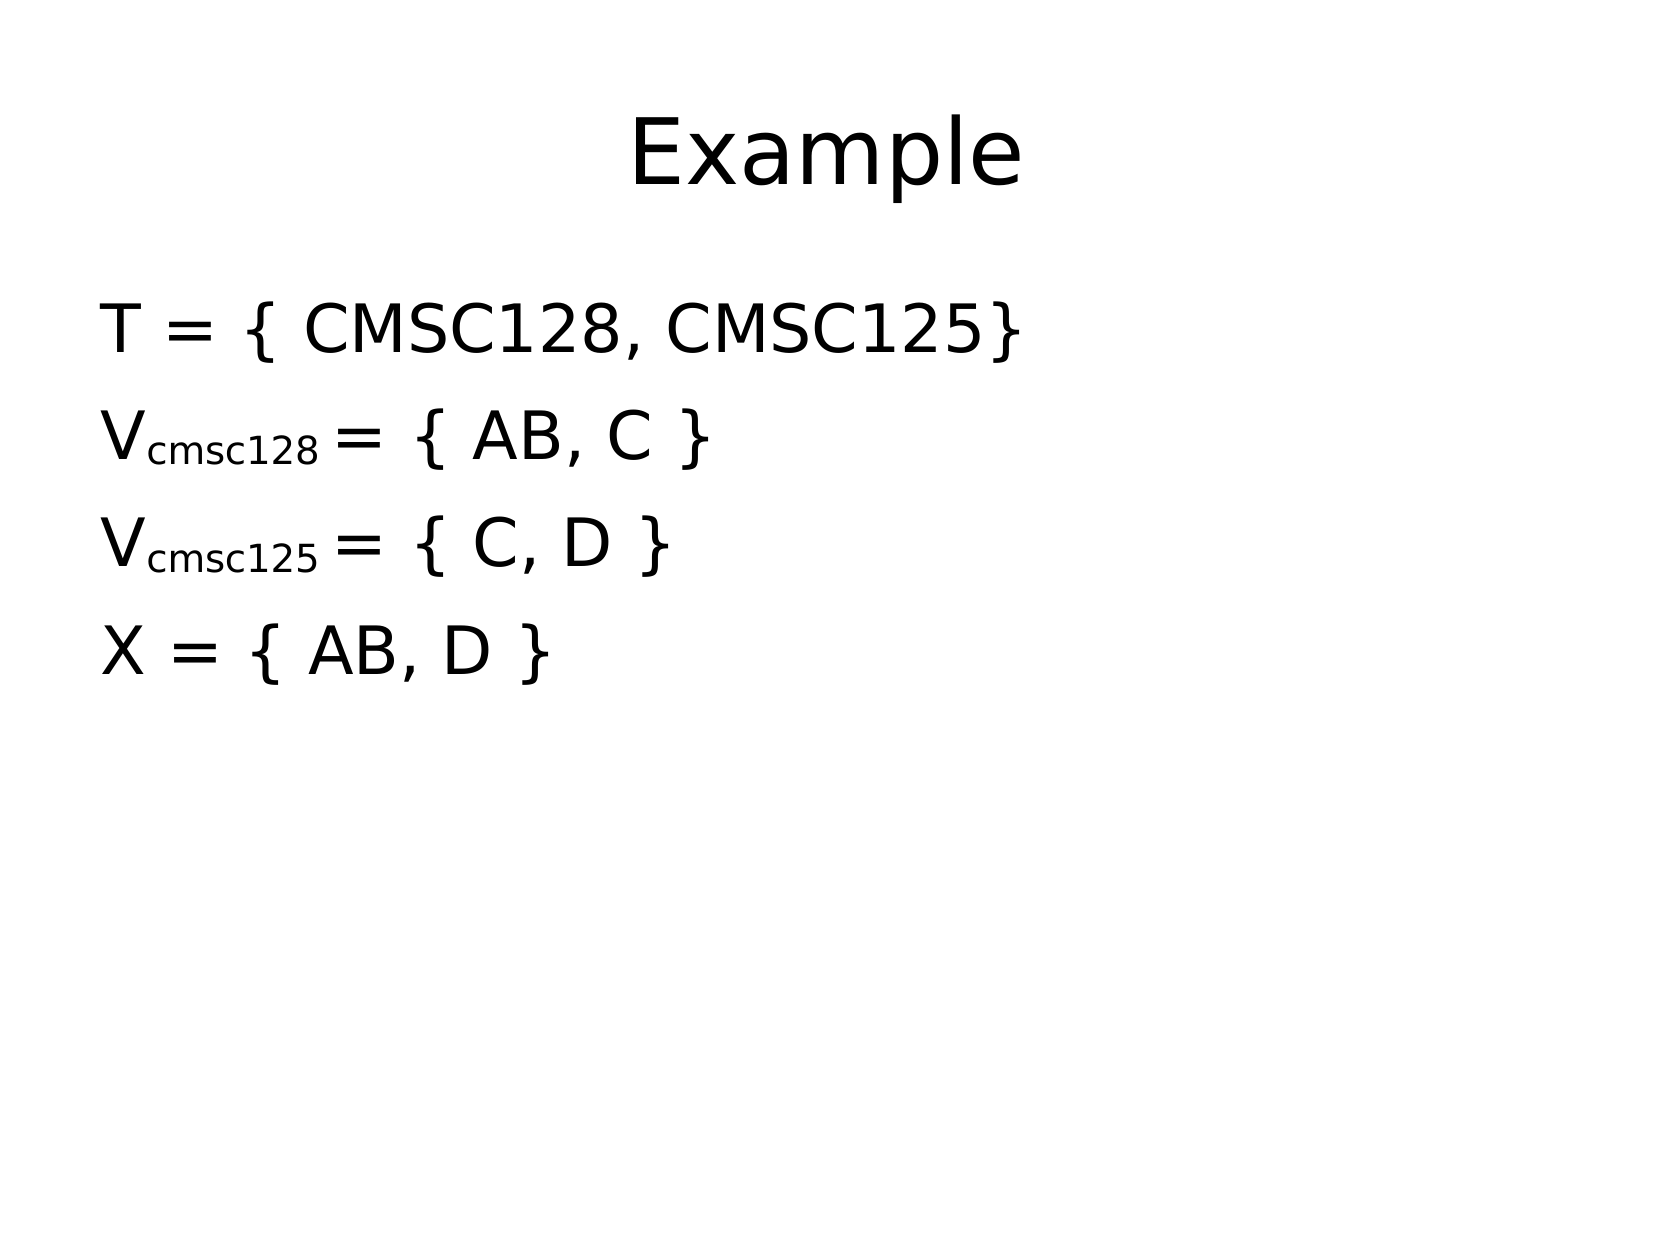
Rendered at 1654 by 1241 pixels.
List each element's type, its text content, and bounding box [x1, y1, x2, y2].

list T = { CMSC128, CMSC125} Vcmsc128 = { AB, C } Vcmsc125 = { C, D } X = { AB, D } [82, 290, 1571, 1094]
title Example [82, 56, 1571, 250]
